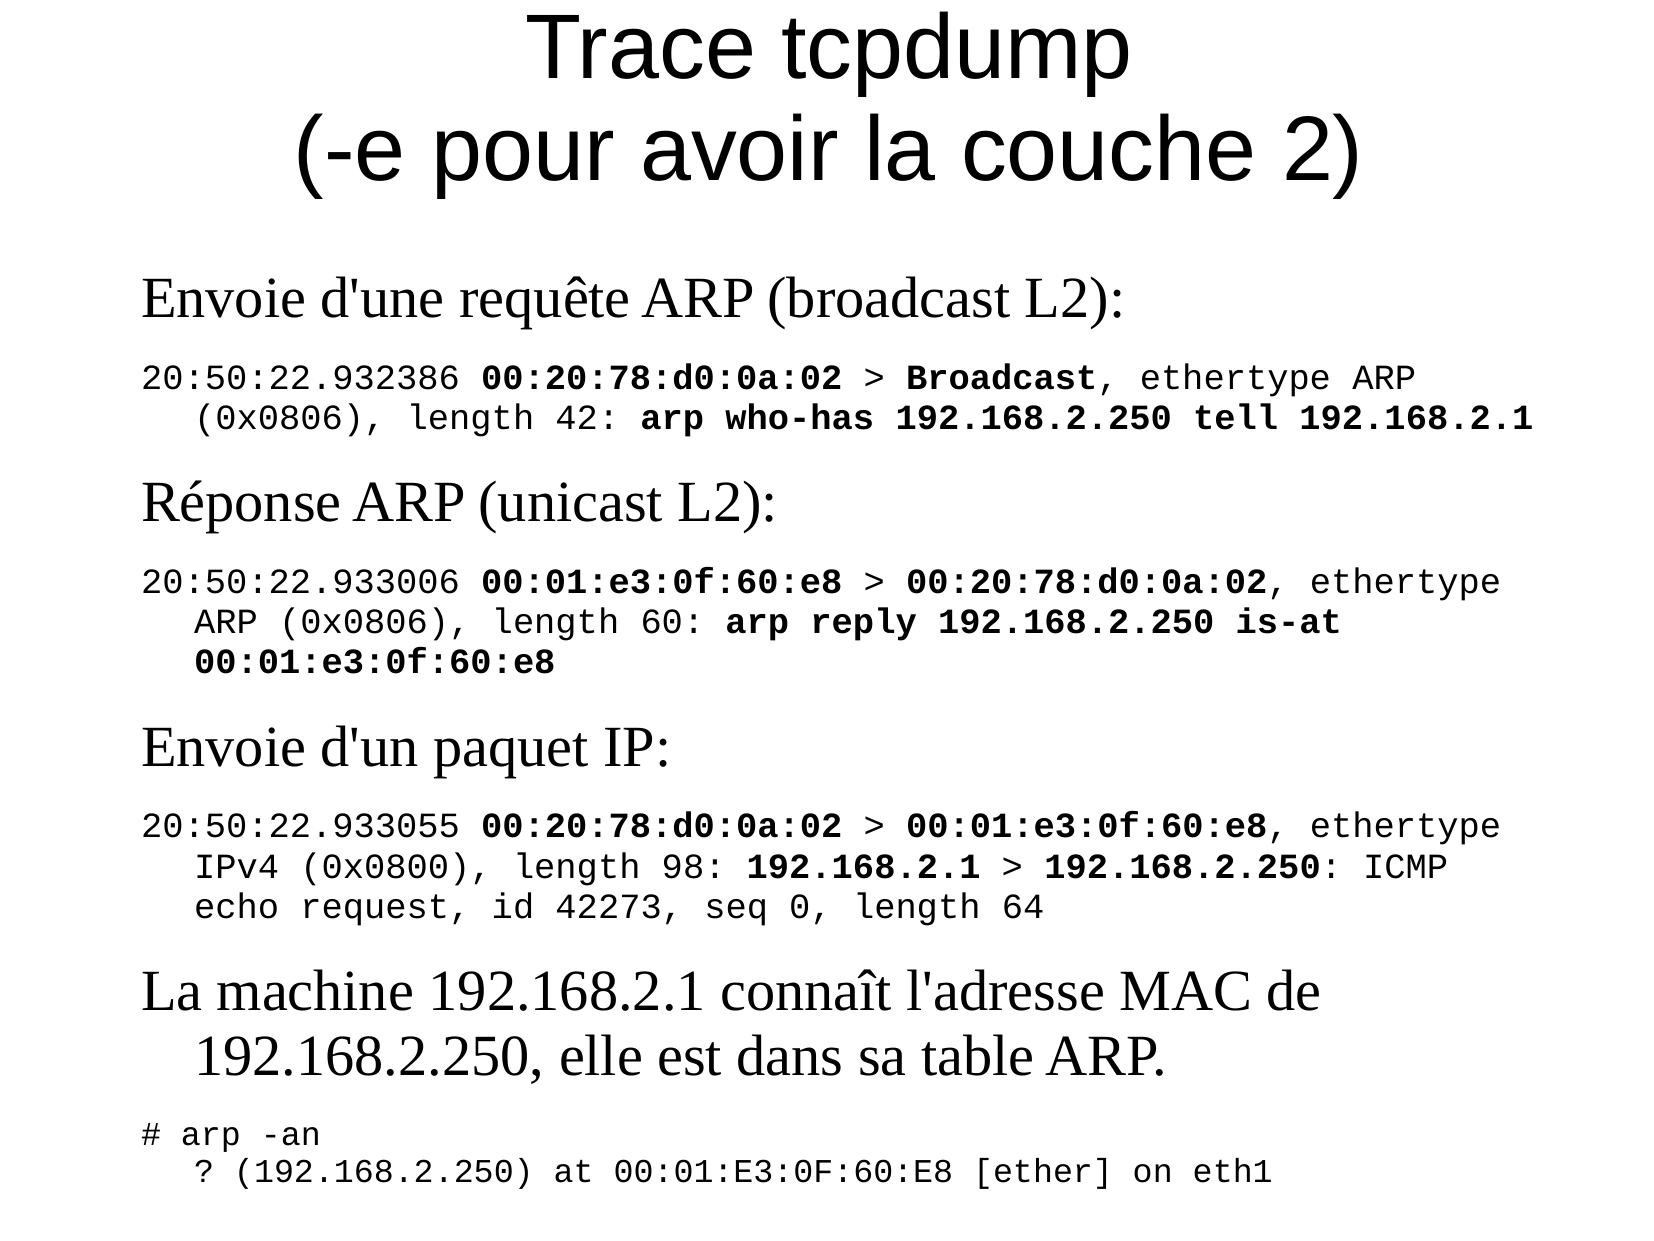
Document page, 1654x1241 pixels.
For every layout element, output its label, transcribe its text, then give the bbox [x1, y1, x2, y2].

list Envoie d'une requête ARP (broadcast L2): 20:50:22.932386 00:20:78:d0:0a:02 > Broadcast, ethertype ARP (0x0806), length 42: arp who-has 192.168.2.250 tell 192.168.2.1 Réponse ARP (unicast L2): 20:50:22.933006 00:01:e3:0f:60:e8 > 00:20:78:d0:0a:02, ethertype ARP (0x0806), length 60: arp reply 192.168.2.250 is-at 00:01:e3:0f:60:e8 Envoie d'un paquet IP: 20:50:22.933055 00:20:78:d0:0a:02 > 00:01:e3:0f:60:e8, ethertype IPv4 (0x0800), length 98: 192.168.2.1 > 192.168.2.250: ICMP echo request, id 42273, seq 0, length 64 La machine 192.168.2.1 connaît l'adresse MAC de 192.168.2.250, elle est dans sa table ARP. # arp -an ? (192.168.2.250) at 00:01:E3:0F:60:E8 [ether] on eth1 [123, 265, 1536, 1193]
title Trace tcpdump (-e pour avoir la couche 2) [123, 0, 1536, 202]
